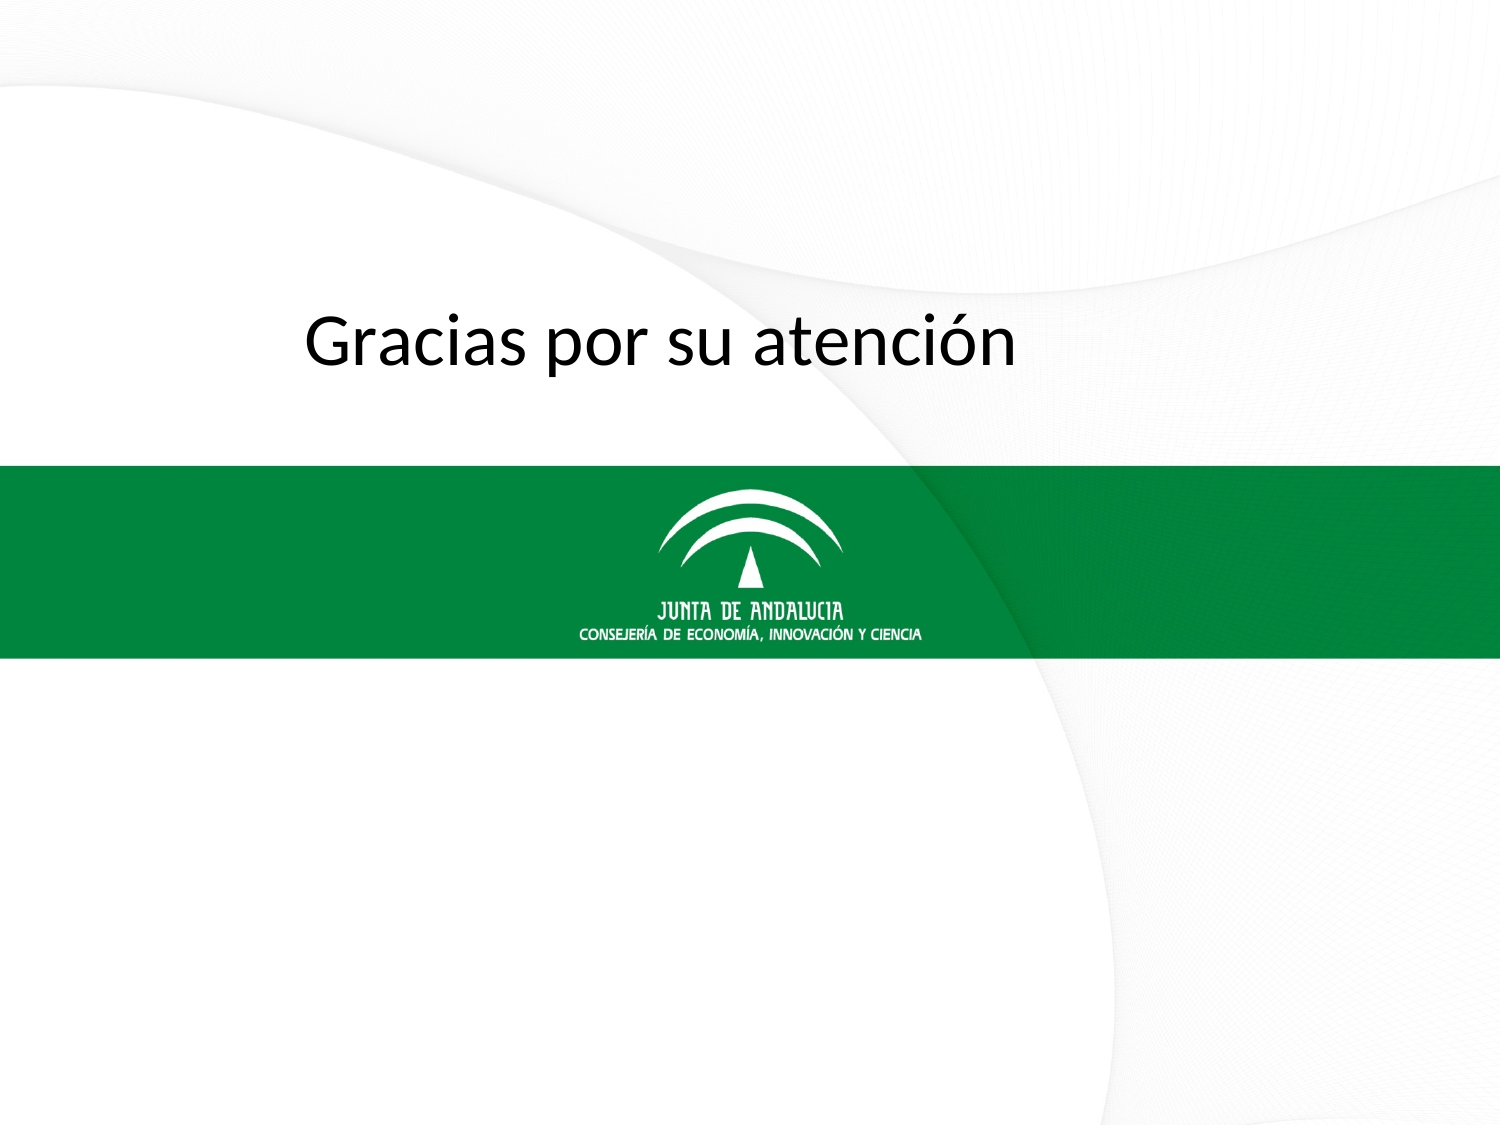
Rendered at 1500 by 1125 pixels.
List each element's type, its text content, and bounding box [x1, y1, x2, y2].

picture [0, 0, 1500, 1125]
text_box Gracias por su atención [289, 283, 1353, 389]
